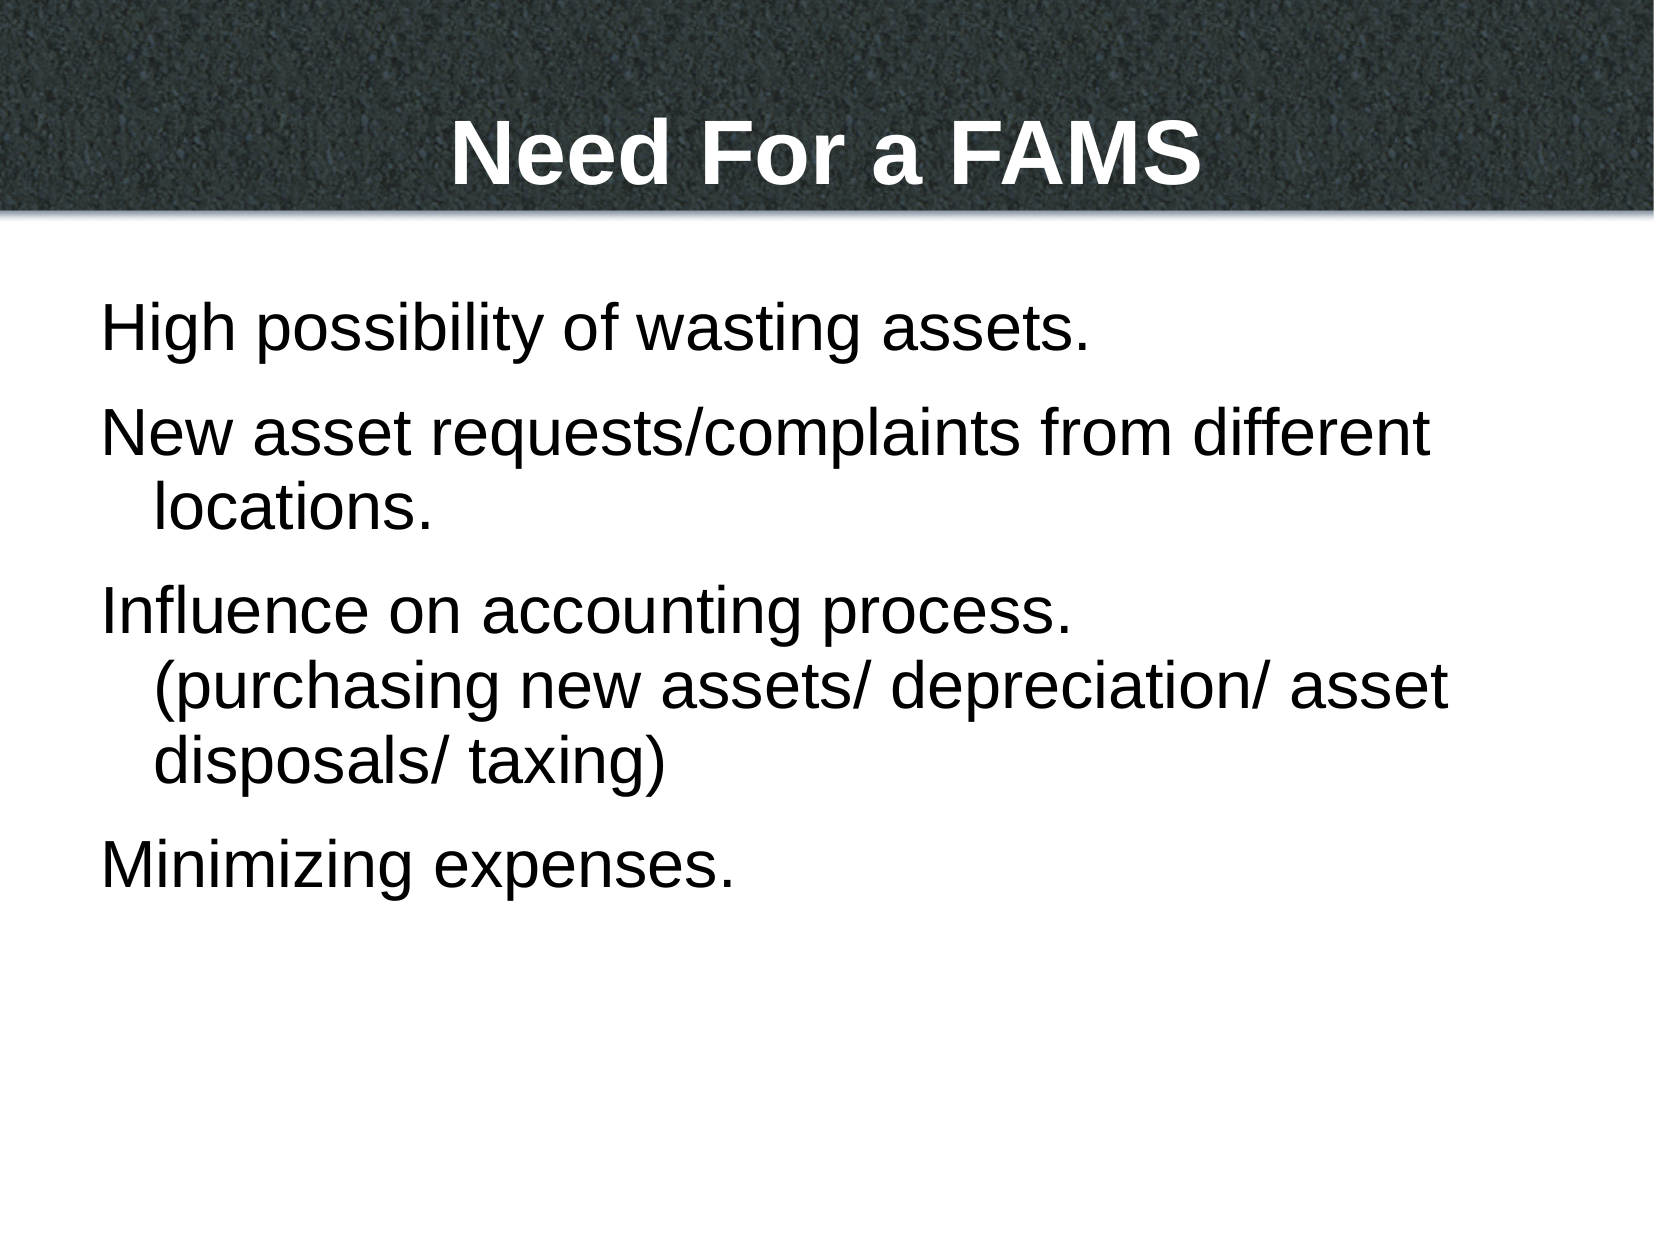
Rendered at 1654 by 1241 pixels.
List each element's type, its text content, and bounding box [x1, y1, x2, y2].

title Need For a FAMS [82, 49, 1571, 257]
list High possibility of wasting assets. New asset requests/complaints from different locations. Influence on accounting process. (purchasing new assets/ depreciation/ asset disposals/ taxing) Minimizing expenses. [82, 290, 1571, 1109]
picture [0, 0, 1654, 1241]
